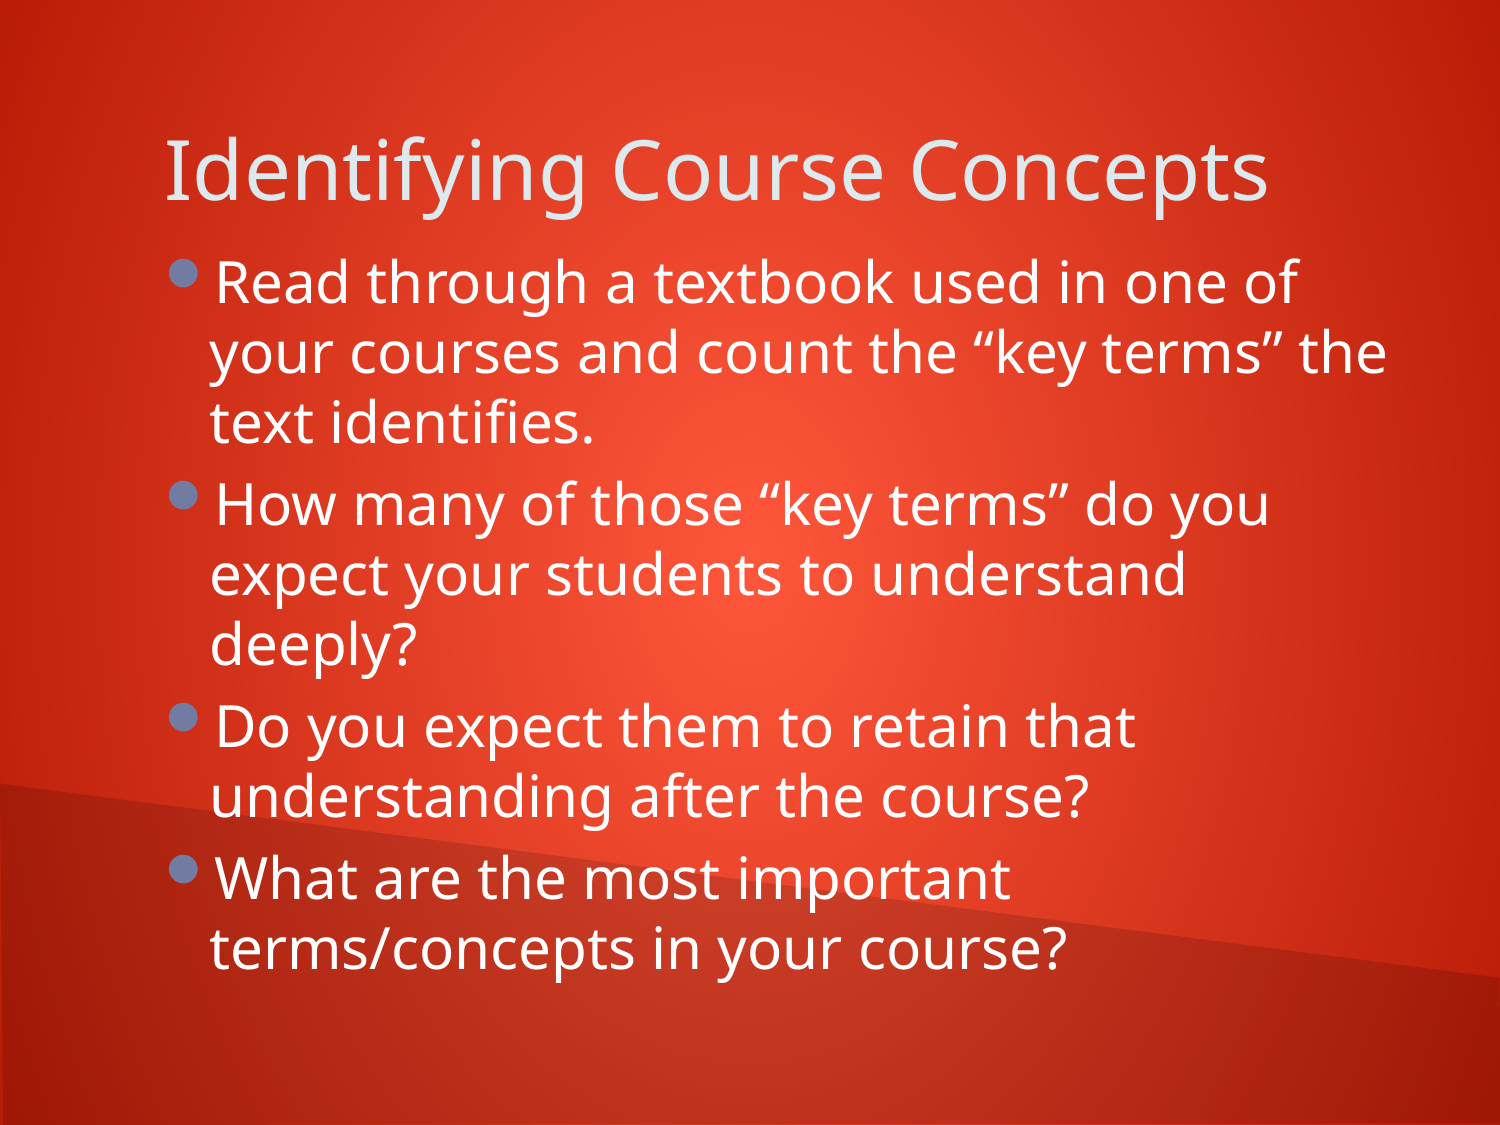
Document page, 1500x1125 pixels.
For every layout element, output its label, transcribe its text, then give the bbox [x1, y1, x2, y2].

list Read through a textbook used in one of your courses and count the “key terms” the text identifies. How many of those “key terms” do you expect your students to understand deeply? Do you expect them to retain that understanding after the course? What are the most important terms/concepts in your course? [150, 237, 1425, 988]
title Identifying Course Concepts [150, 45, 1425, 233]
